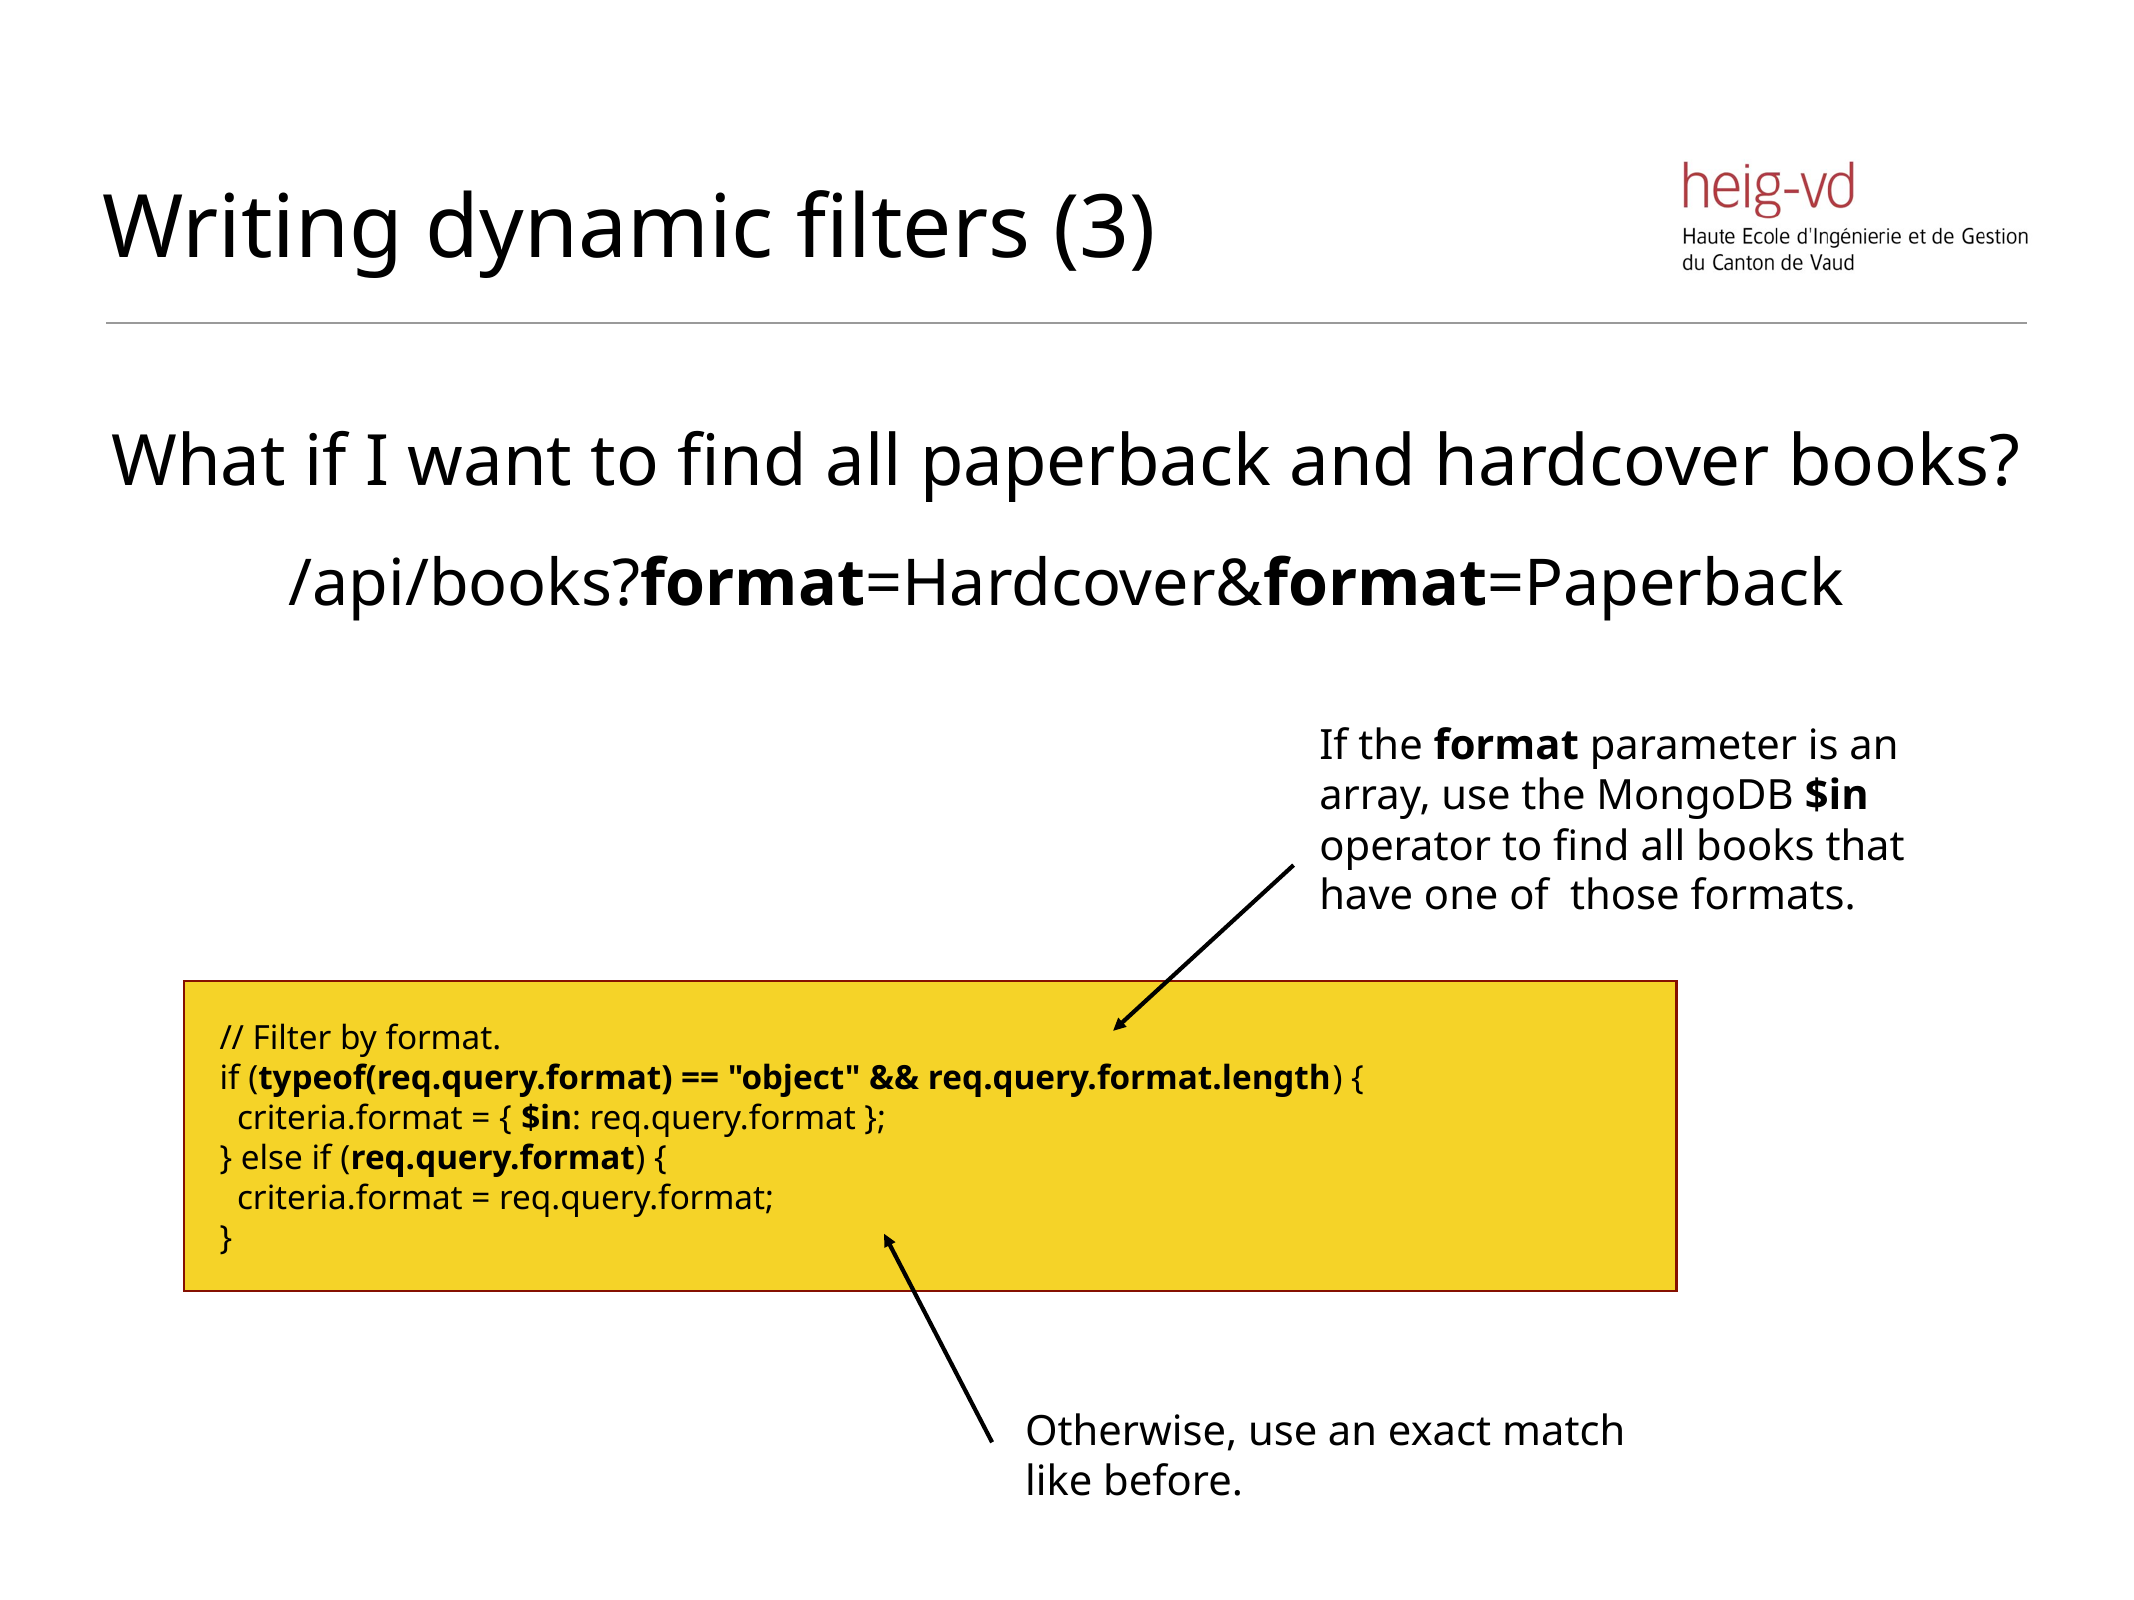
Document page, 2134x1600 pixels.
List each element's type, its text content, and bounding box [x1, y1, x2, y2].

title Writing dynamic filters (3) [93, 54, 2040, 284]
text_box What if I want to find all paperback and hardcover books? [103, 405, 2030, 508]
text_box Otherwise, use an exact match like before. [1016, 1395, 1656, 1513]
text_box If the format parameter is an array, use the MongoDB $in operator to find all books that have one of those formats. [1311, 709, 1951, 927]
text_box // Filter by format. if (typeof(req.query.format) == "object" && req.query.format.length) { criteria.format = { $in: req.query.format }; } else if (req.query.format) { criteria.format = req.query.format; } [184, 980, 1677, 1292]
text_box /api/books?format=Hardcover&format=Paperback [280, 532, 1853, 627]
